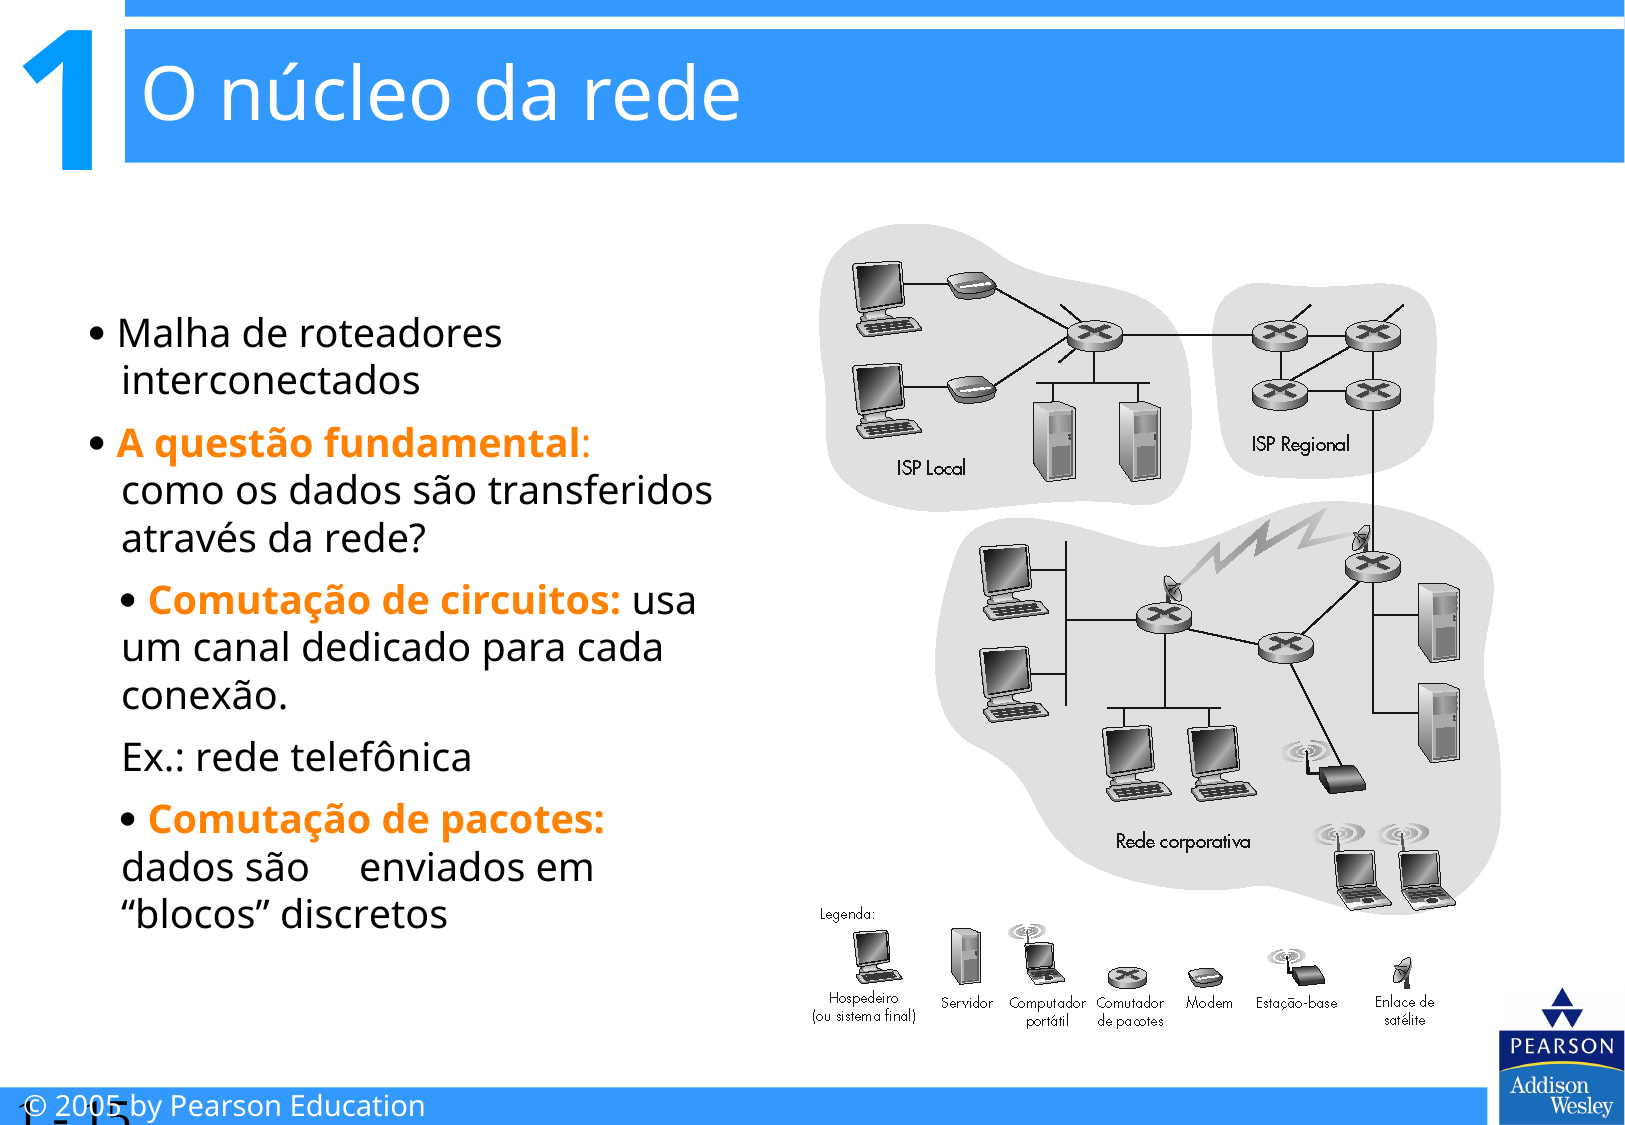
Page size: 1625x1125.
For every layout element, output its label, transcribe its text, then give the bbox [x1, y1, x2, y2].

list  Malha de roteadores interconectados  A questão fundamental: como os dados são transferidos através da rede?  Comutação de circuitos: usa um canal dedicado para cada conexão. Ex.: rede telefônica  Comutação de pacotes: dados são enviados em “blocos” discretos [74, 299, 731, 1068]
picture [812, 224, 1625, 1125]
text_box O núcleo da rede [125, 37, 1625, 138]
